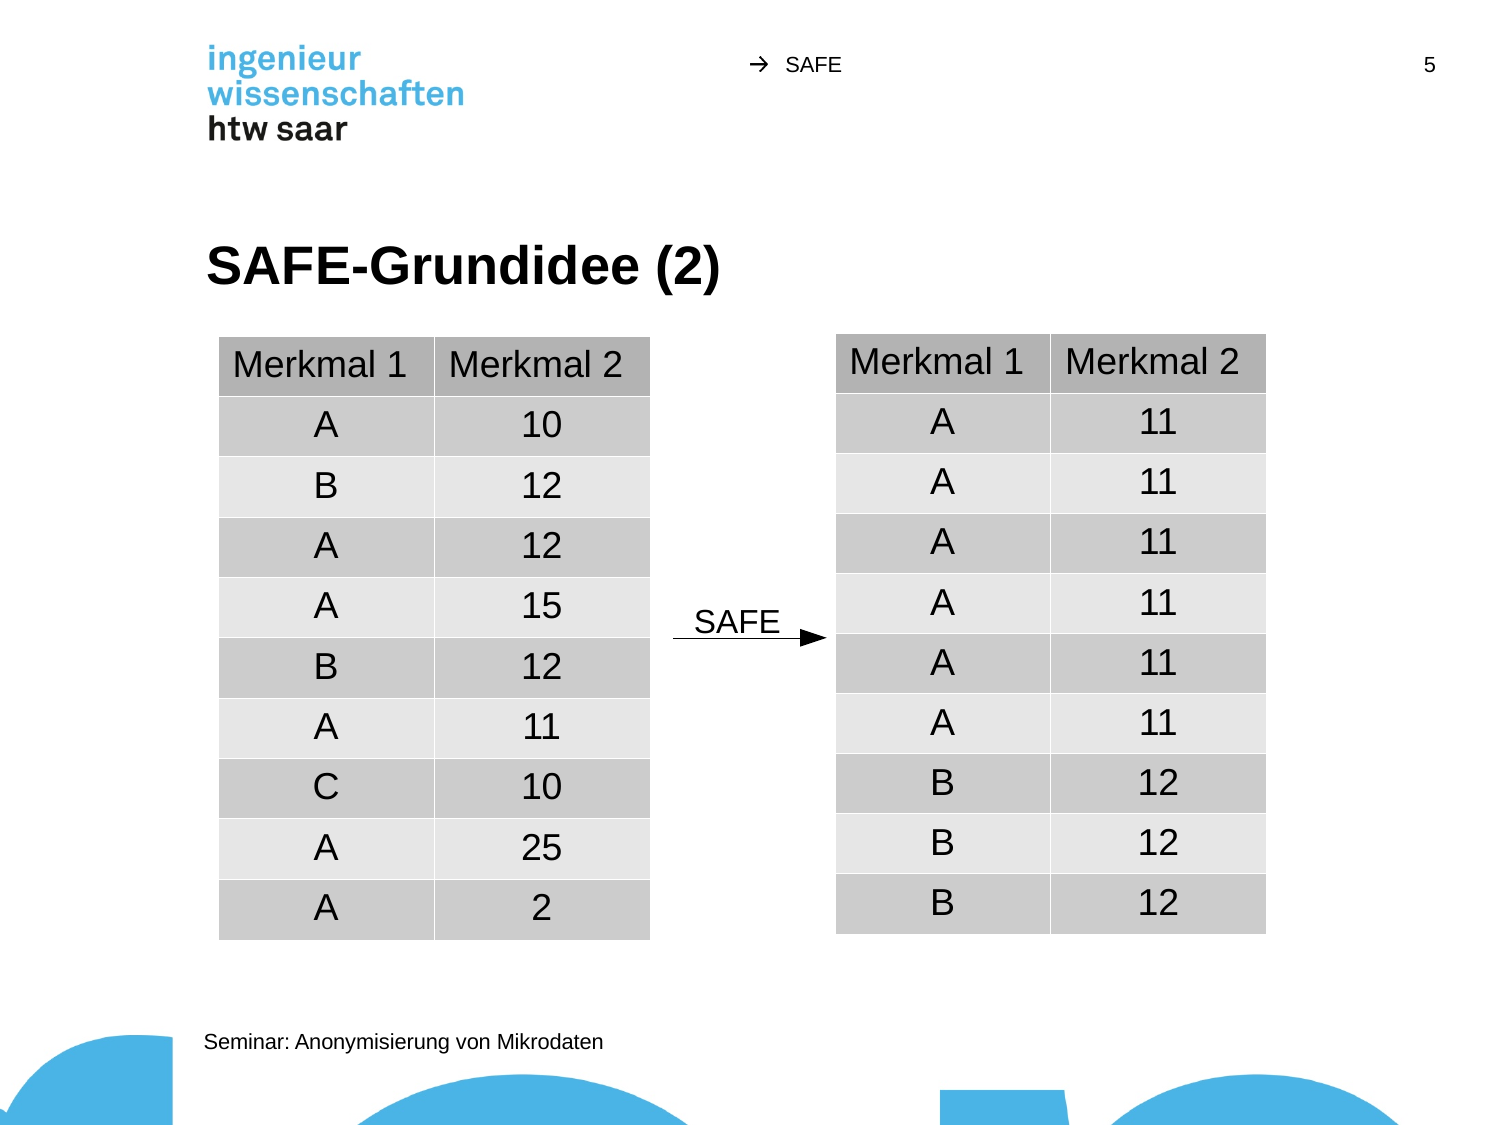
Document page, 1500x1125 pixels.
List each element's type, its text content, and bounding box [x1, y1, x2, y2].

table_cell 12 [1051, 814, 1266, 873]
table_cell 12 [435, 518, 650, 577]
table_cell A [219, 397, 434, 456]
table_cell B [219, 457, 434, 517]
table_cell 10 [435, 397, 650, 456]
table_cell A [219, 880, 434, 940]
table_cell 12 [1051, 874, 1266, 934]
table_header Merkmal 1 [219, 337, 434, 396]
table_cell 11 [1051, 454, 1266, 513]
table_cell A [219, 699, 434, 758]
picture [0, 0, 1500, 1125]
table_cell A [836, 574, 1050, 633]
table_cell 12 [435, 638, 650, 698]
table_cell 2 [435, 880, 650, 940]
table_cell A [836, 694, 1050, 753]
table_header Merkmal 2 [1051, 334, 1266, 393]
text_box SAFE [679, 596, 798, 649]
slide_number <Nummer> [1341, 34, 1442, 94]
table_cell A [219, 819, 434, 879]
table_cell 11 [1051, 694, 1266, 753]
table_cell B [836, 874, 1050, 934]
table_cell A [836, 634, 1050, 693]
table_cell A [836, 514, 1050, 573]
table_cell A [219, 518, 434, 577]
table_cell A [836, 454, 1050, 513]
table_header Merkmal 2 [435, 337, 650, 396]
table_cell 11 [435, 699, 650, 758]
table_cell 11 [1051, 514, 1266, 573]
slide_number SAFE [779, 34, 1312, 94]
table_cell A [219, 578, 434, 637]
table_cell B [219, 638, 434, 698]
table_cell 15 [435, 578, 650, 637]
table_cell B [836, 754, 1050, 813]
table_cell 11 [1051, 634, 1266, 693]
table_header Merkmal 1 [836, 334, 1050, 393]
table_cell 12 [435, 457, 650, 517]
text_box SAFE-Grundidee (2) [200, 224, 1270, 324]
table_cell C [219, 759, 434, 818]
table_cell 25 [435, 819, 650, 879]
table_cell 11 [1051, 574, 1266, 633]
footer Seminar: Anonymisierung von Mikrodaten [200, 1011, 676, 1072]
table_cell A [836, 394, 1050, 453]
table_cell 12 [1051, 754, 1266, 813]
table_cell B [836, 814, 1050, 873]
table_cell 11 [1051, 394, 1266, 453]
table_cell 10 [435, 759, 650, 818]
